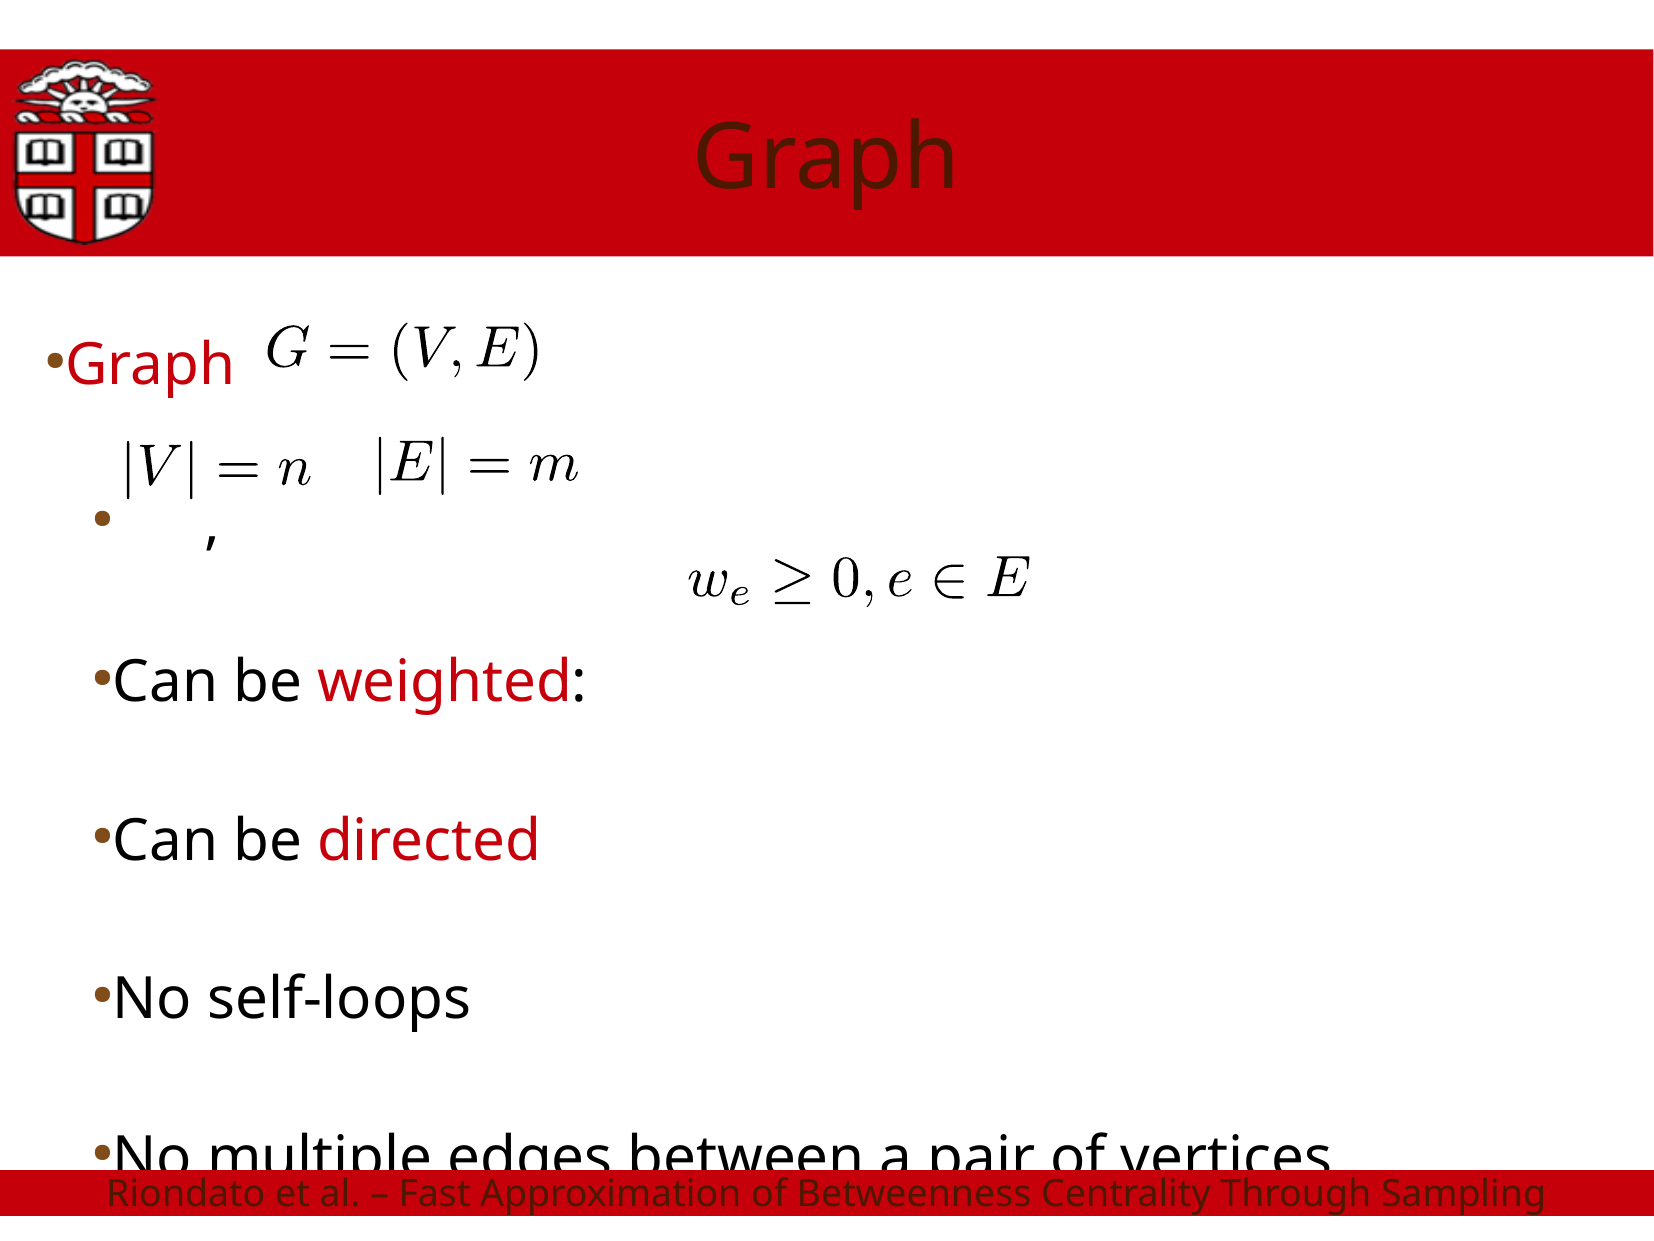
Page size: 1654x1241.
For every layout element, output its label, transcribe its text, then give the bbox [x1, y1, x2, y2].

text_box [264, 322, 544, 381]
picture [11, 59, 158, 245]
text_box [686, 556, 1032, 608]
text_box Riondato et al. – Fast Approximation of Betweenness Centrality Through Sampling [0, 1170, 1654, 1216]
title Graph [0, 49, 1654, 257]
text_box [120, 440, 313, 500]
text_box [371, 436, 580, 496]
text_box Graph , Can be weighted: Can be directed No self-loops No multiple edges between a pair of vertices [30, 315, 1621, 1156]
